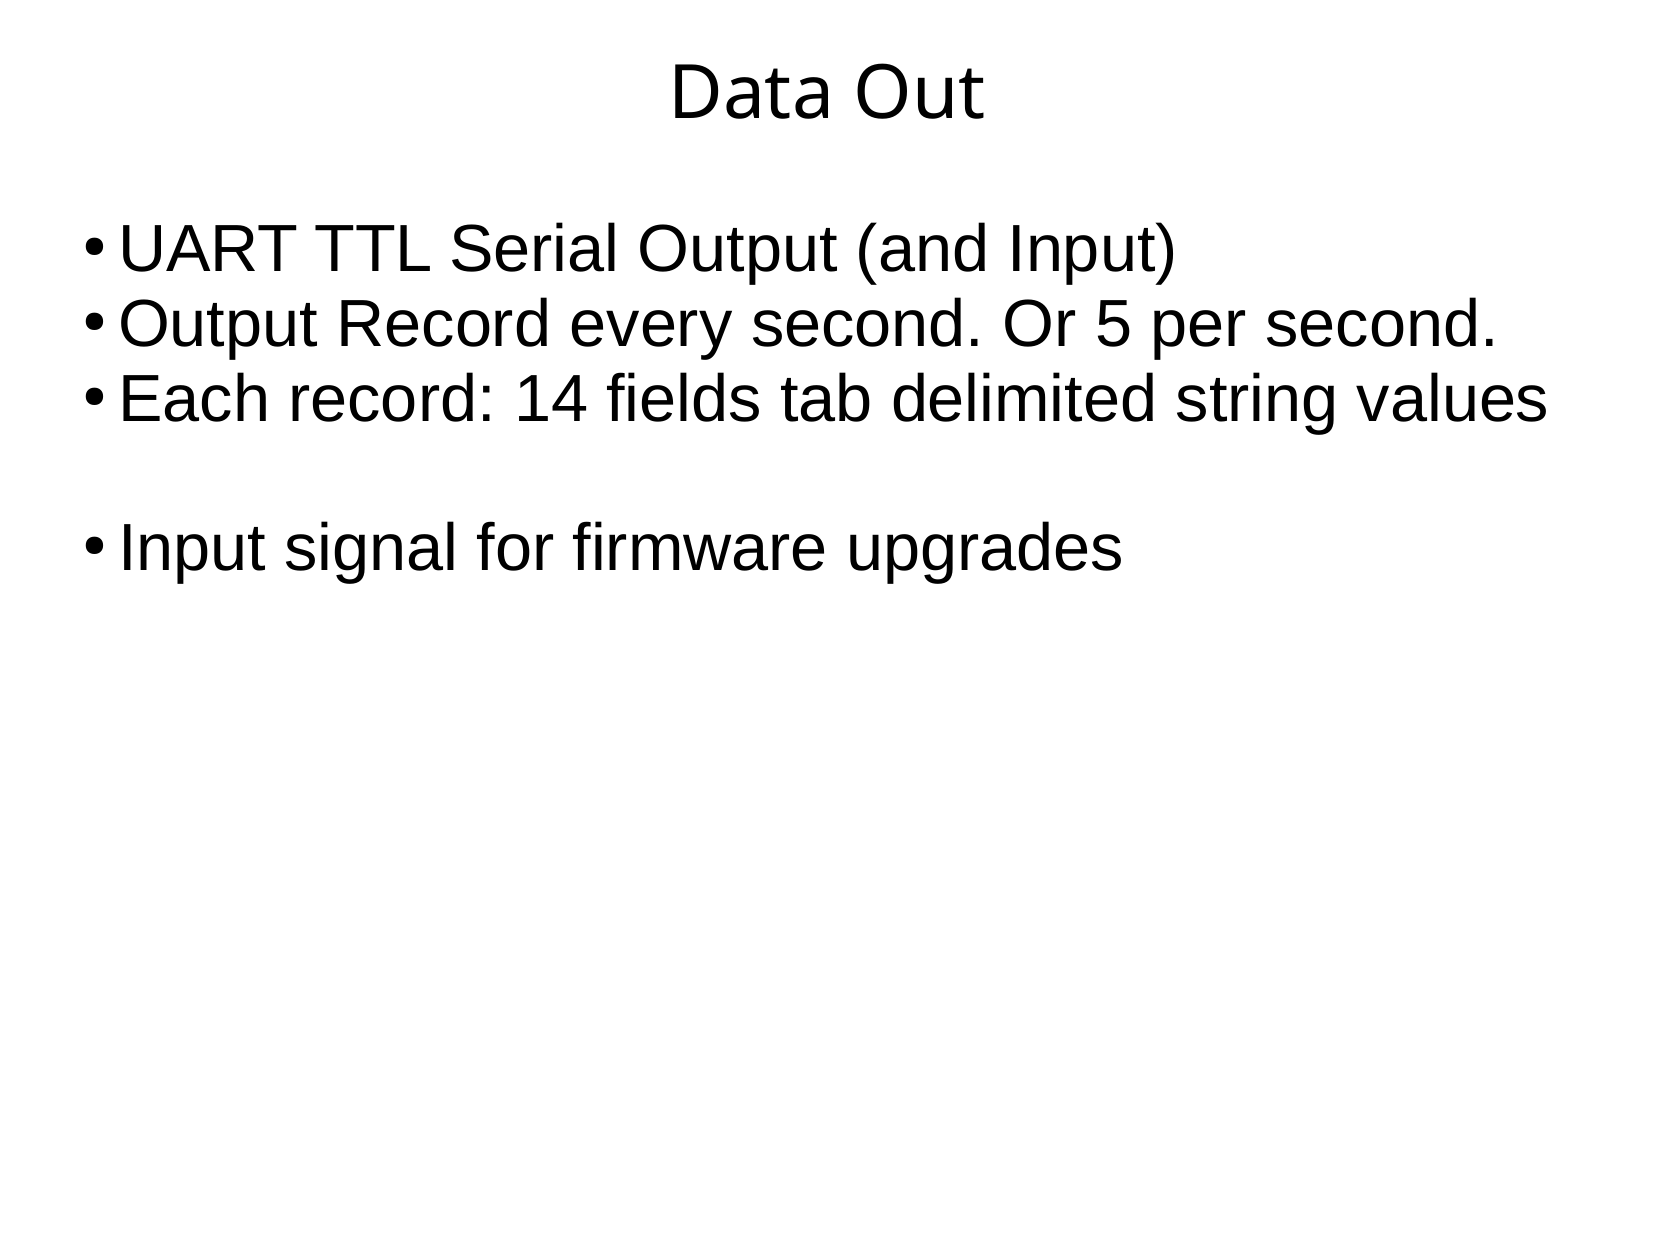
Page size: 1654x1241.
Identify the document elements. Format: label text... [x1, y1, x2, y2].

subtitle UART TTL Serial Output (and Input) Output Record every second. Or 5 per second. Each record: 14 fields tab delimited string values Input signal for firmware upgrades [82, 212, 1571, 584]
title Data Out [82, 49, 1571, 130]
